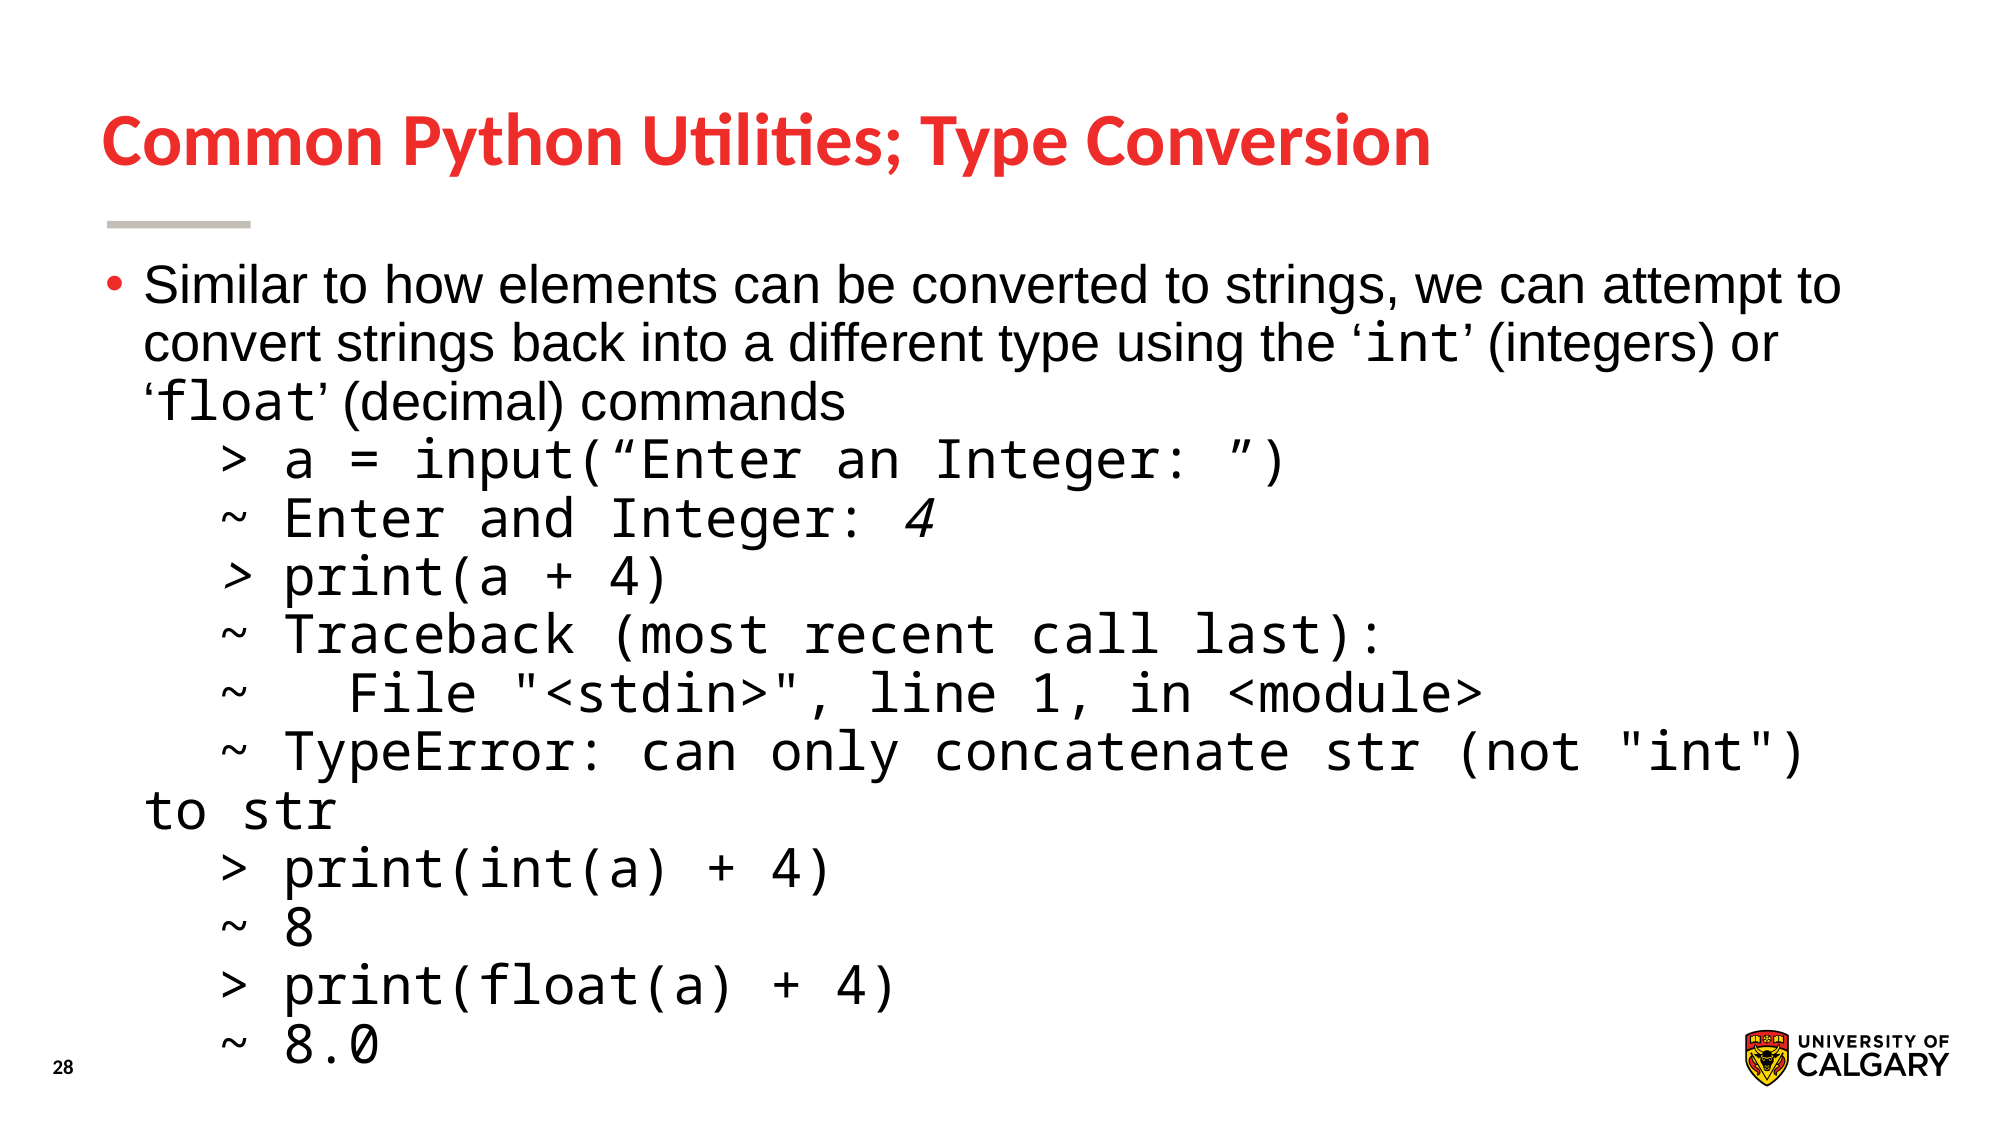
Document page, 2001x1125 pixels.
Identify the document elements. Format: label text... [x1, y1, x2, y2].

picture [1722, 1012, 1972, 1099]
list Similar to how elements can be converted to strings, we can attempt to convert strings back into a different type using the ‘int’ (integers) or ‘float’ (decimal) commands > a = input(“Enter an Integer: ”) ~ Enter and Integer: 4 > print(a + 4) ~ Traceback (most recent call last): ~ File "<stdin>", line 1, in <module> ~ TypeError: can only concatenate str (not "int") to str > print(int(a) + 4) ~ 8 > print(float(a) + 4) ~ 8.0 [91, 249, 1892, 1007]
title Common Python Utilities; Type Conversion [87, 60, 1774, 222]
